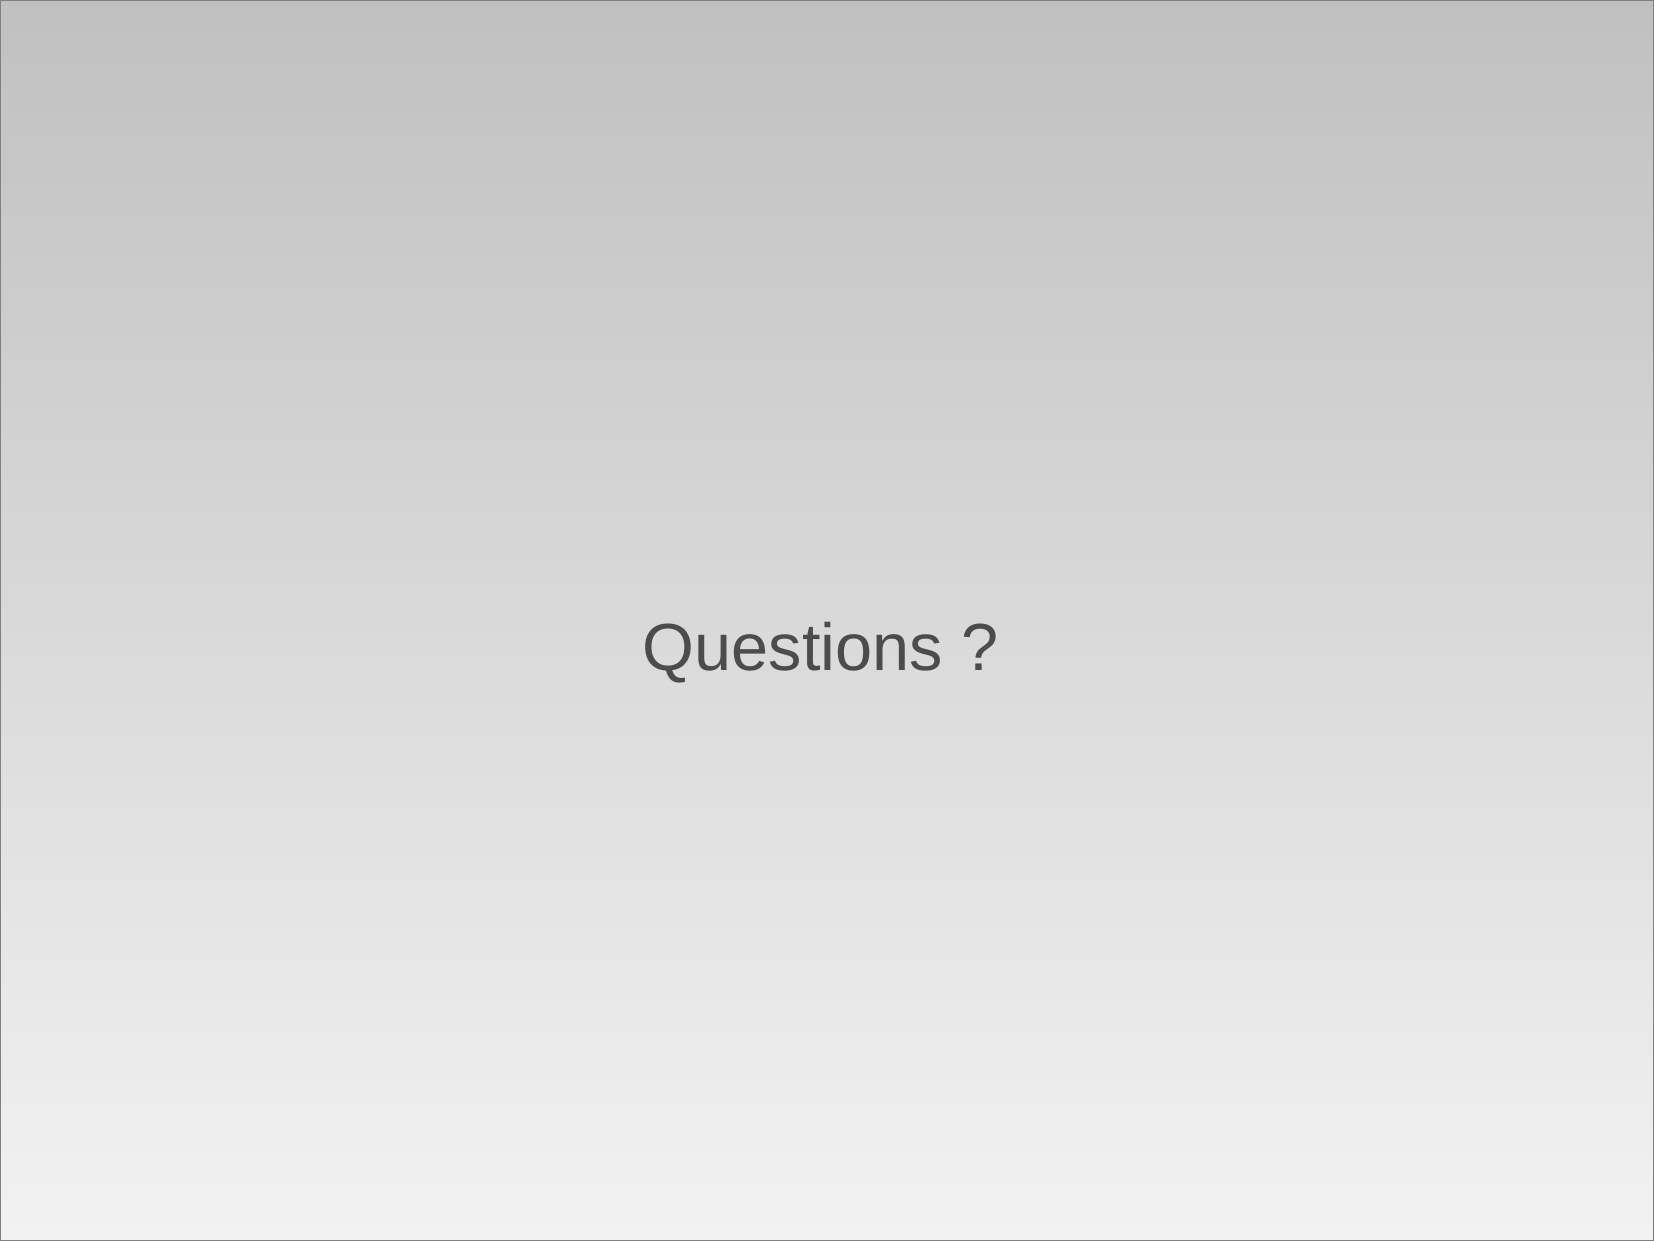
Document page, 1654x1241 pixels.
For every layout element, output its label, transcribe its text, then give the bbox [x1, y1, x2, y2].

text_box Questions ? [165, 602, 1477, 692]
